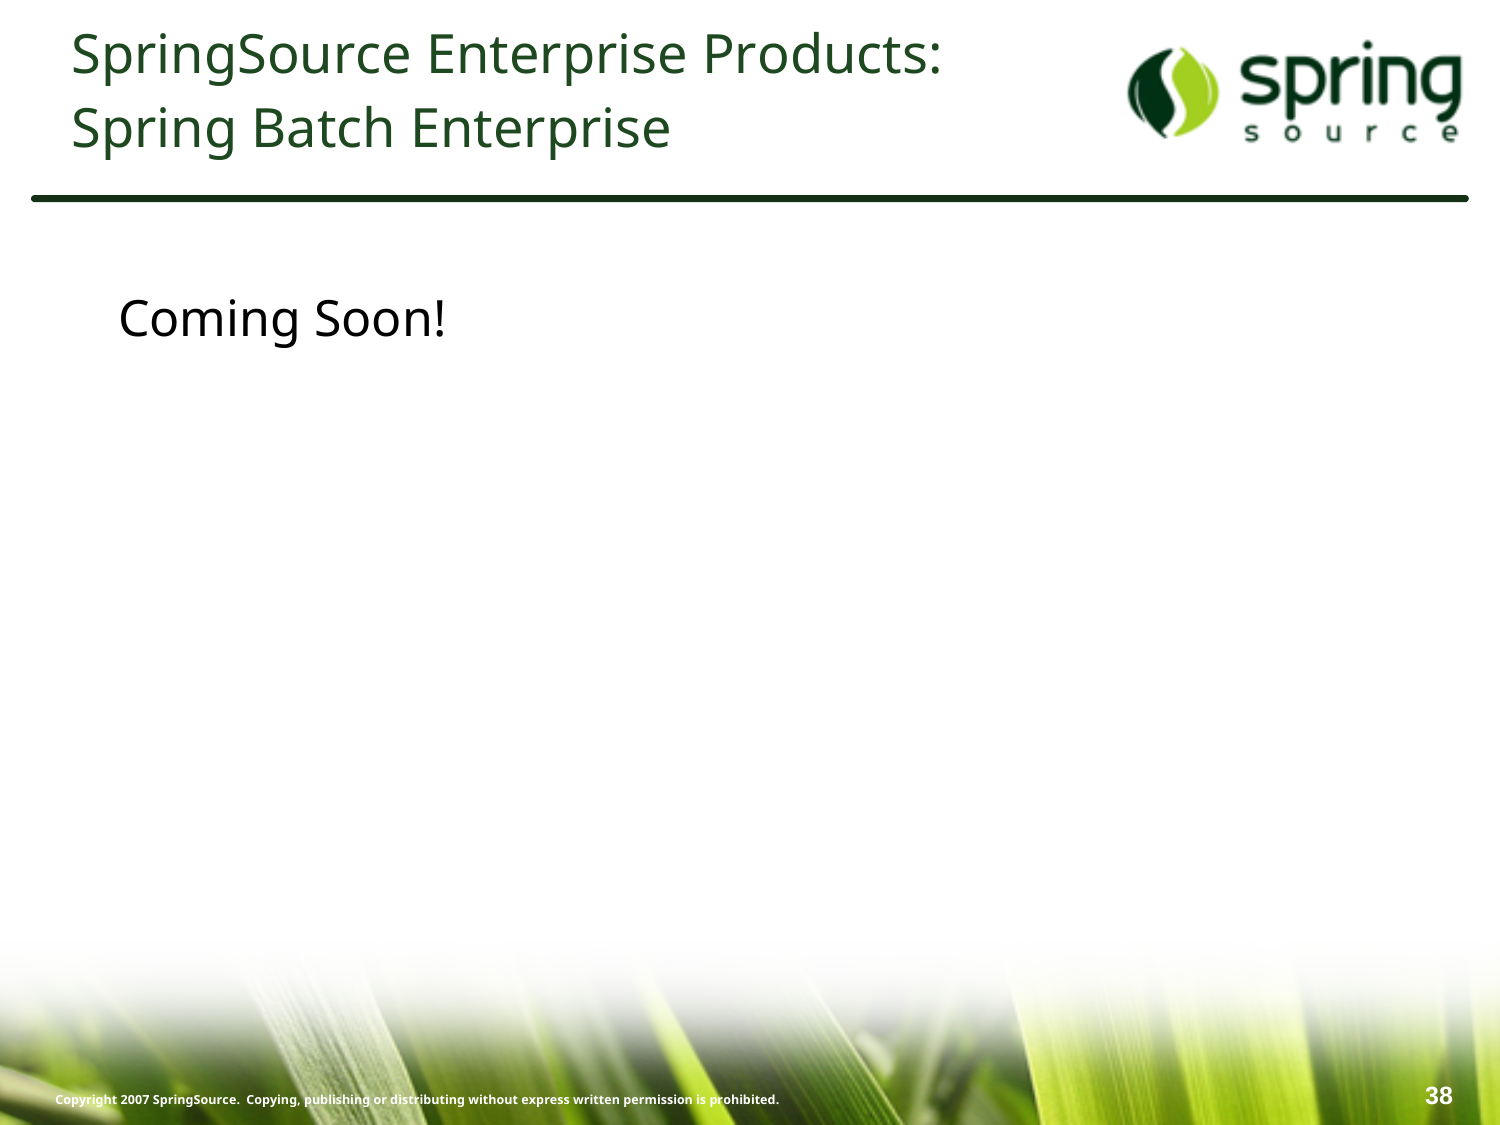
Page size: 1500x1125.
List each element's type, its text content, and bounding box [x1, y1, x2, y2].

picture [0, 941, 1500, 1125]
list Coming Soon! [103, 275, 1394, 938]
picture [1093, 32, 1500, 158]
title SpringSource Enterprise Products: Spring Batch Enterprise [56, 7, 1089, 171]
